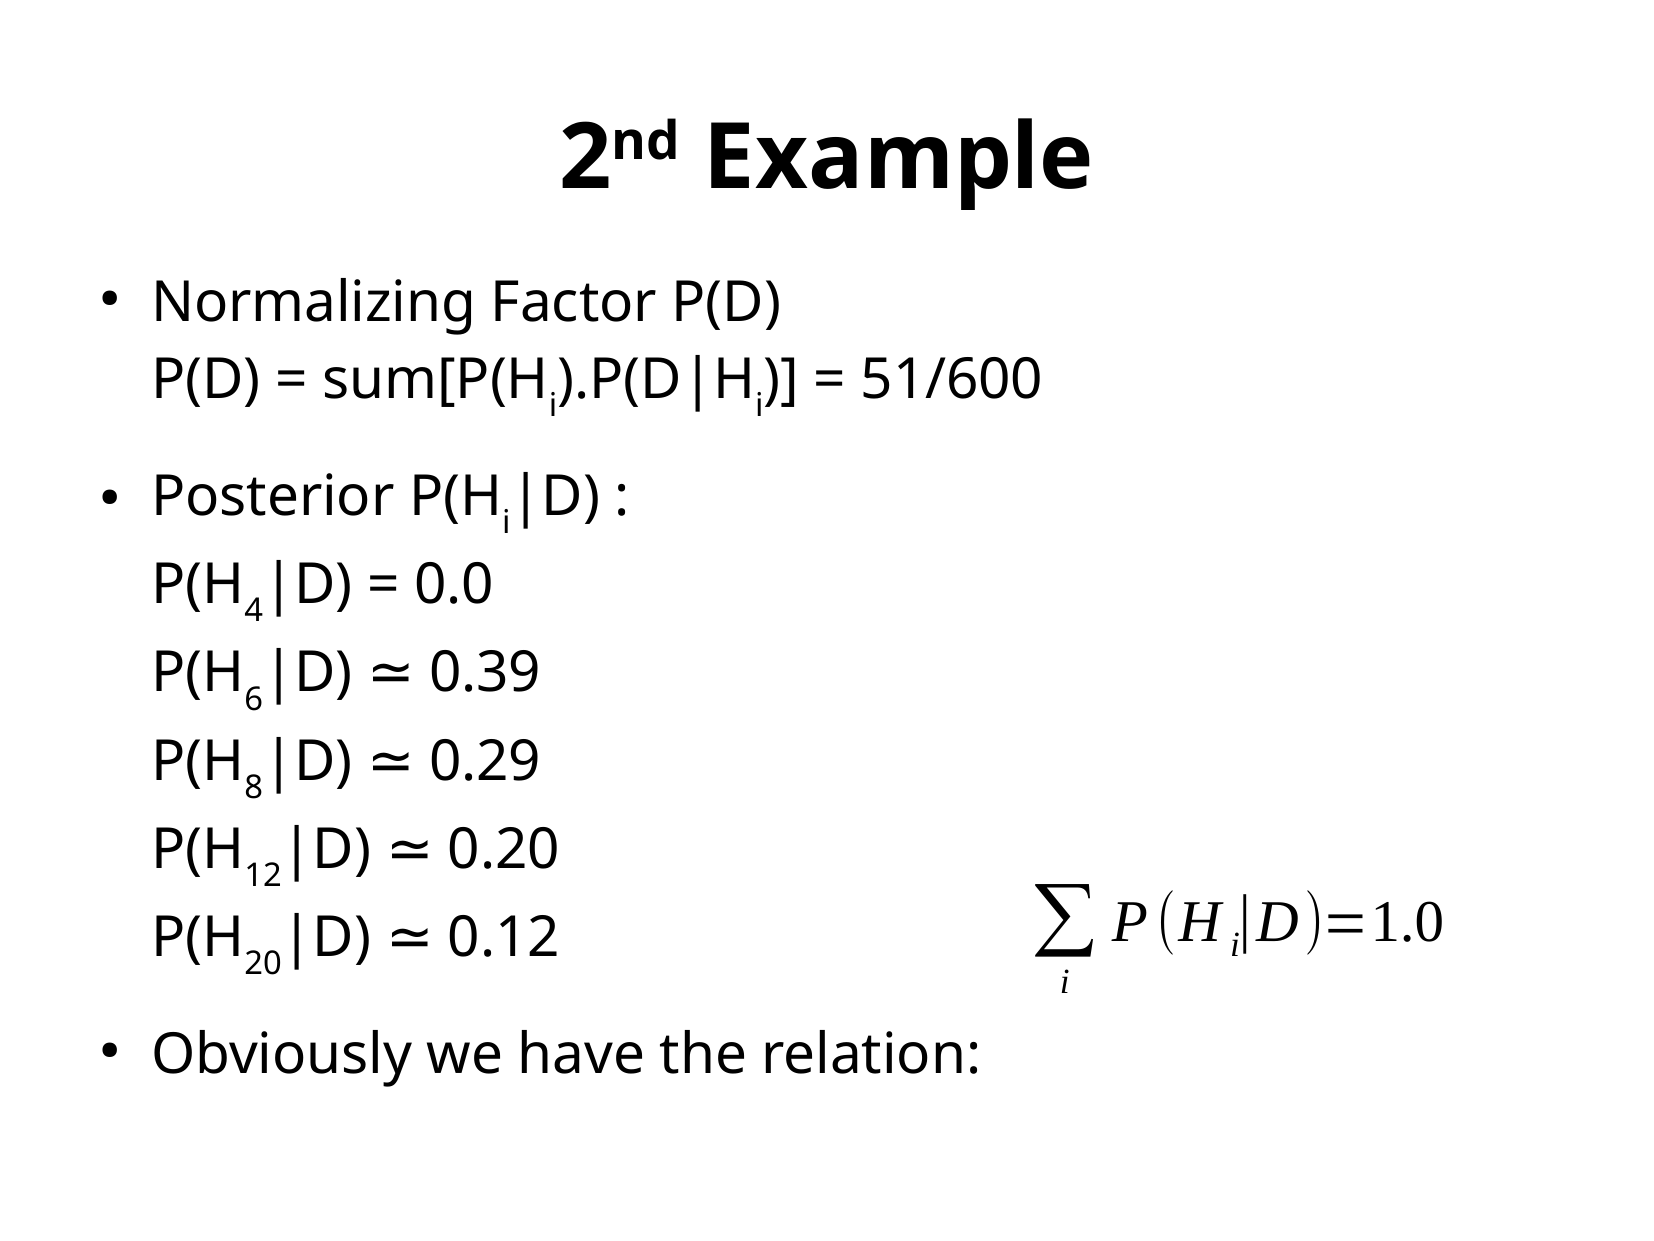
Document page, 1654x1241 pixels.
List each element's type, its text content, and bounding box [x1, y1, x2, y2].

title 2nd Example [82, 49, 1571, 257]
chart [1015, 882, 1460, 1003]
list Normalizing Factor P(D) P(D) = sum[P(Hi).P(D|Hi)] = 51/600 Posterior P(Hi|D) : P(H4|D) = 0.0 P(H6|D) ≃ 0.39 P(H8|D) ≃ 0.29 P(H12|D) ≃ 0.20 P(H20|D) ≃ 0.12 Obviously we have the relation: [82, 260, 1571, 1096]
